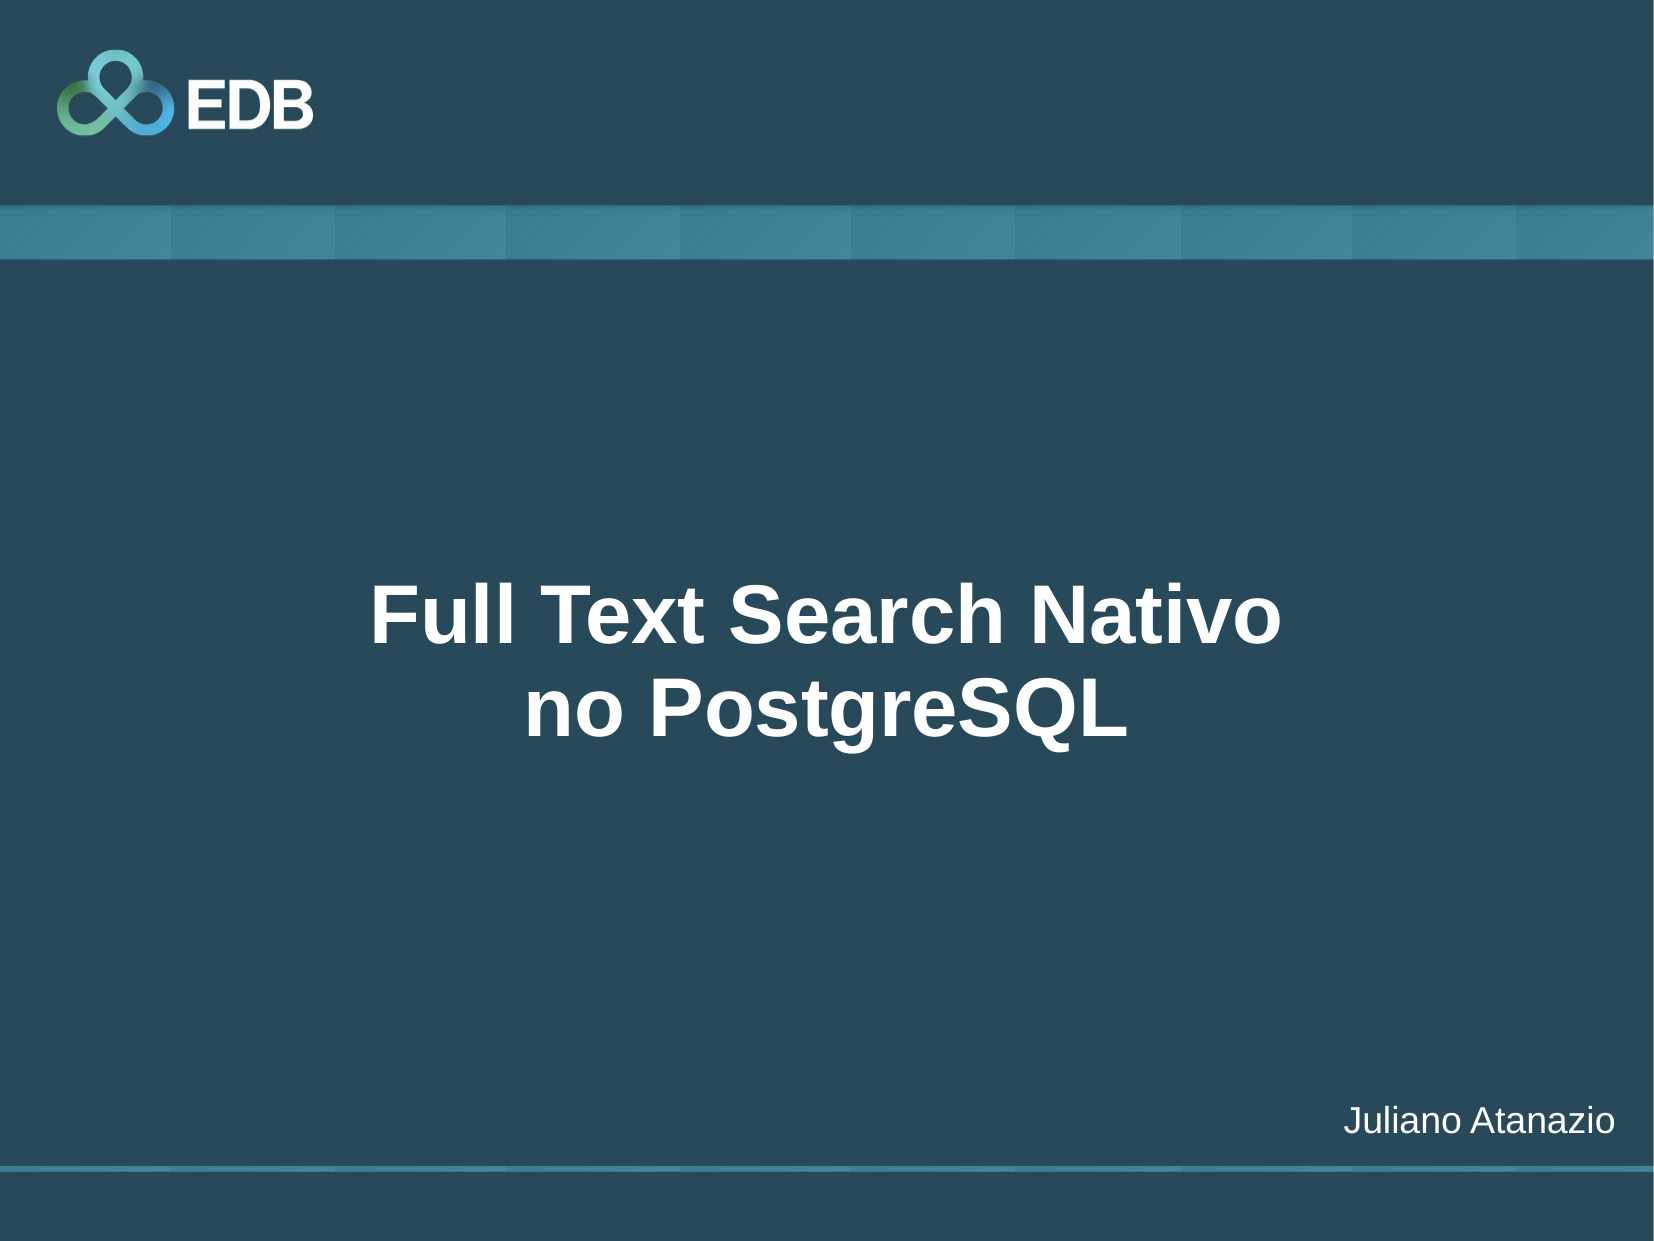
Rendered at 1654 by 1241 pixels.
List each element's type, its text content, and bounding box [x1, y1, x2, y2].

picture [0, 0, 1654, 1241]
text_box Juliano Atanazio [1328, 1092, 1654, 1150]
text_box Full Text Search Nativo no PostgreSQL [324, 561, 1329, 762]
